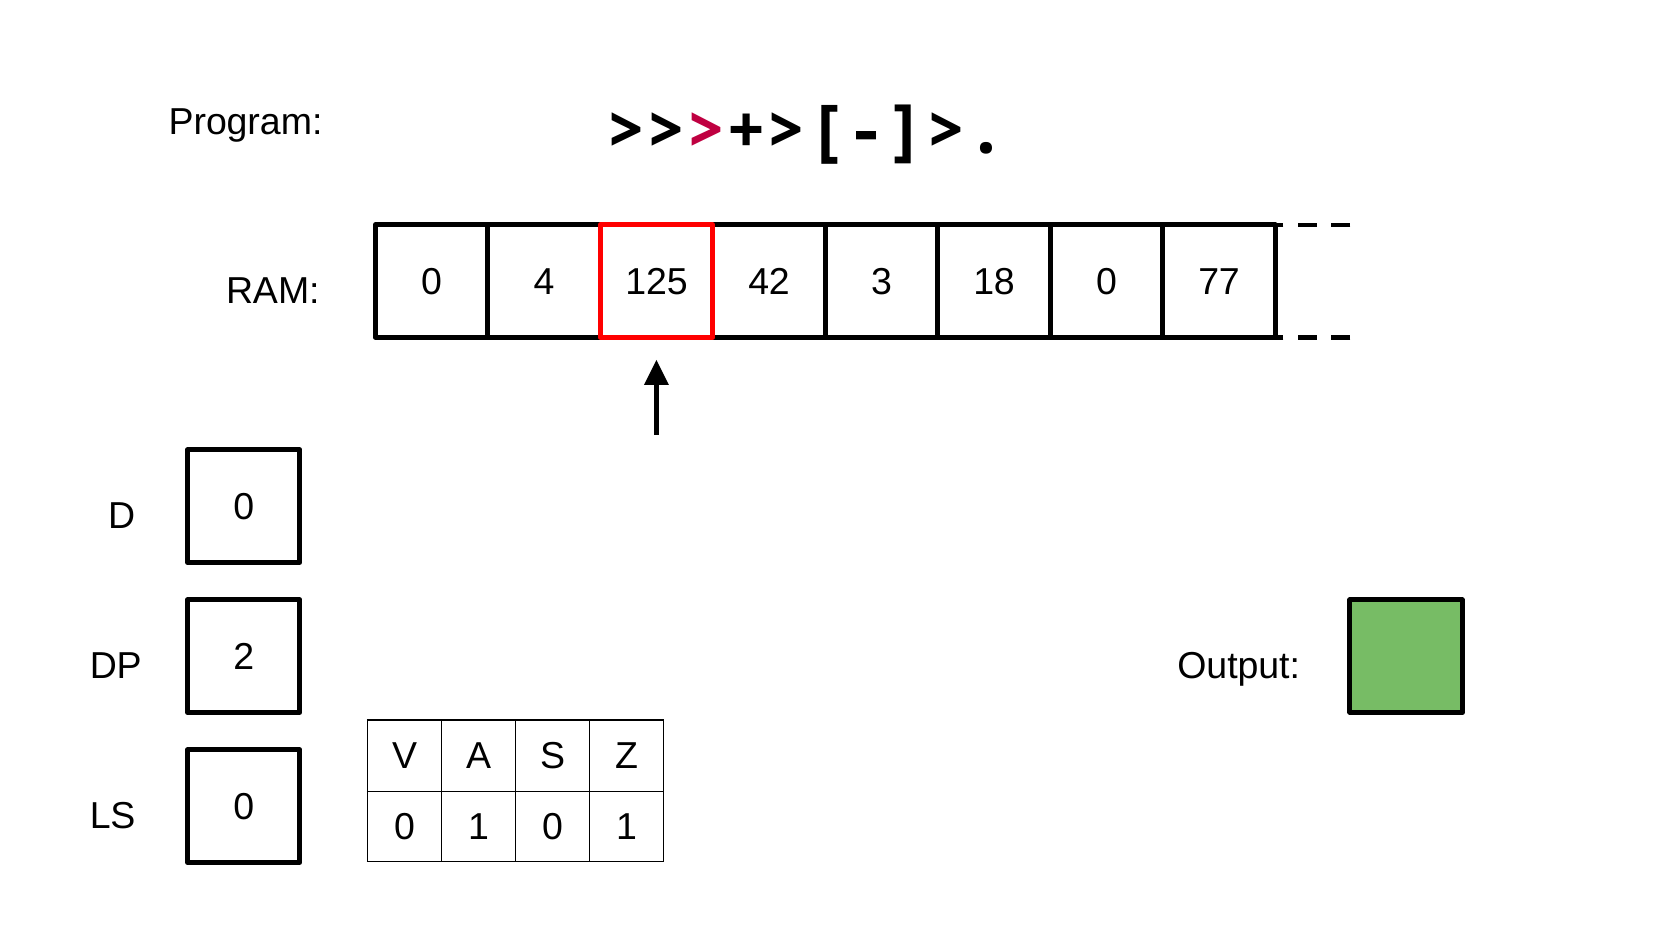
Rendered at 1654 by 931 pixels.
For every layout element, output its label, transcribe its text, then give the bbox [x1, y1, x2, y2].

text_box 77 [1162, 224, 1276, 338]
text_box 0 [1050, 224, 1162, 338]
text_box Output: [1162, 637, 1336, 737]
text_box >>>+>[-]>. [337, 74, 1275, 168]
table_header A [442, 721, 515, 791]
text_box DP [74, 637, 157, 695]
text_box 0 [187, 449, 300, 563]
text_box 3 [825, 224, 937, 338]
text_box 4 [487, 224, 600, 338]
text_box Program: [153, 93, 337, 150]
text_box RAM: [211, 262, 362, 362]
table_header S [516, 721, 589, 791]
text_box 2 [187, 599, 300, 713]
table_cell 0 [516, 792, 589, 861]
text_box [1349, 599, 1463, 713]
table_cell 0 [368, 792, 441, 861]
table_cell 1 [590, 792, 663, 861]
text_box D [93, 487, 150, 545]
text_box 125 [600, 224, 713, 338]
text_box 0 [187, 749, 300, 863]
text_box 42 [713, 224, 825, 338]
table_cell 1 [442, 792, 515, 861]
text_box 0 [375, 224, 487, 338]
text_box LS [74, 787, 151, 845]
table_header V [368, 721, 441, 791]
text_box 18 [937, 224, 1050, 338]
table_header Z [590, 721, 663, 791]
